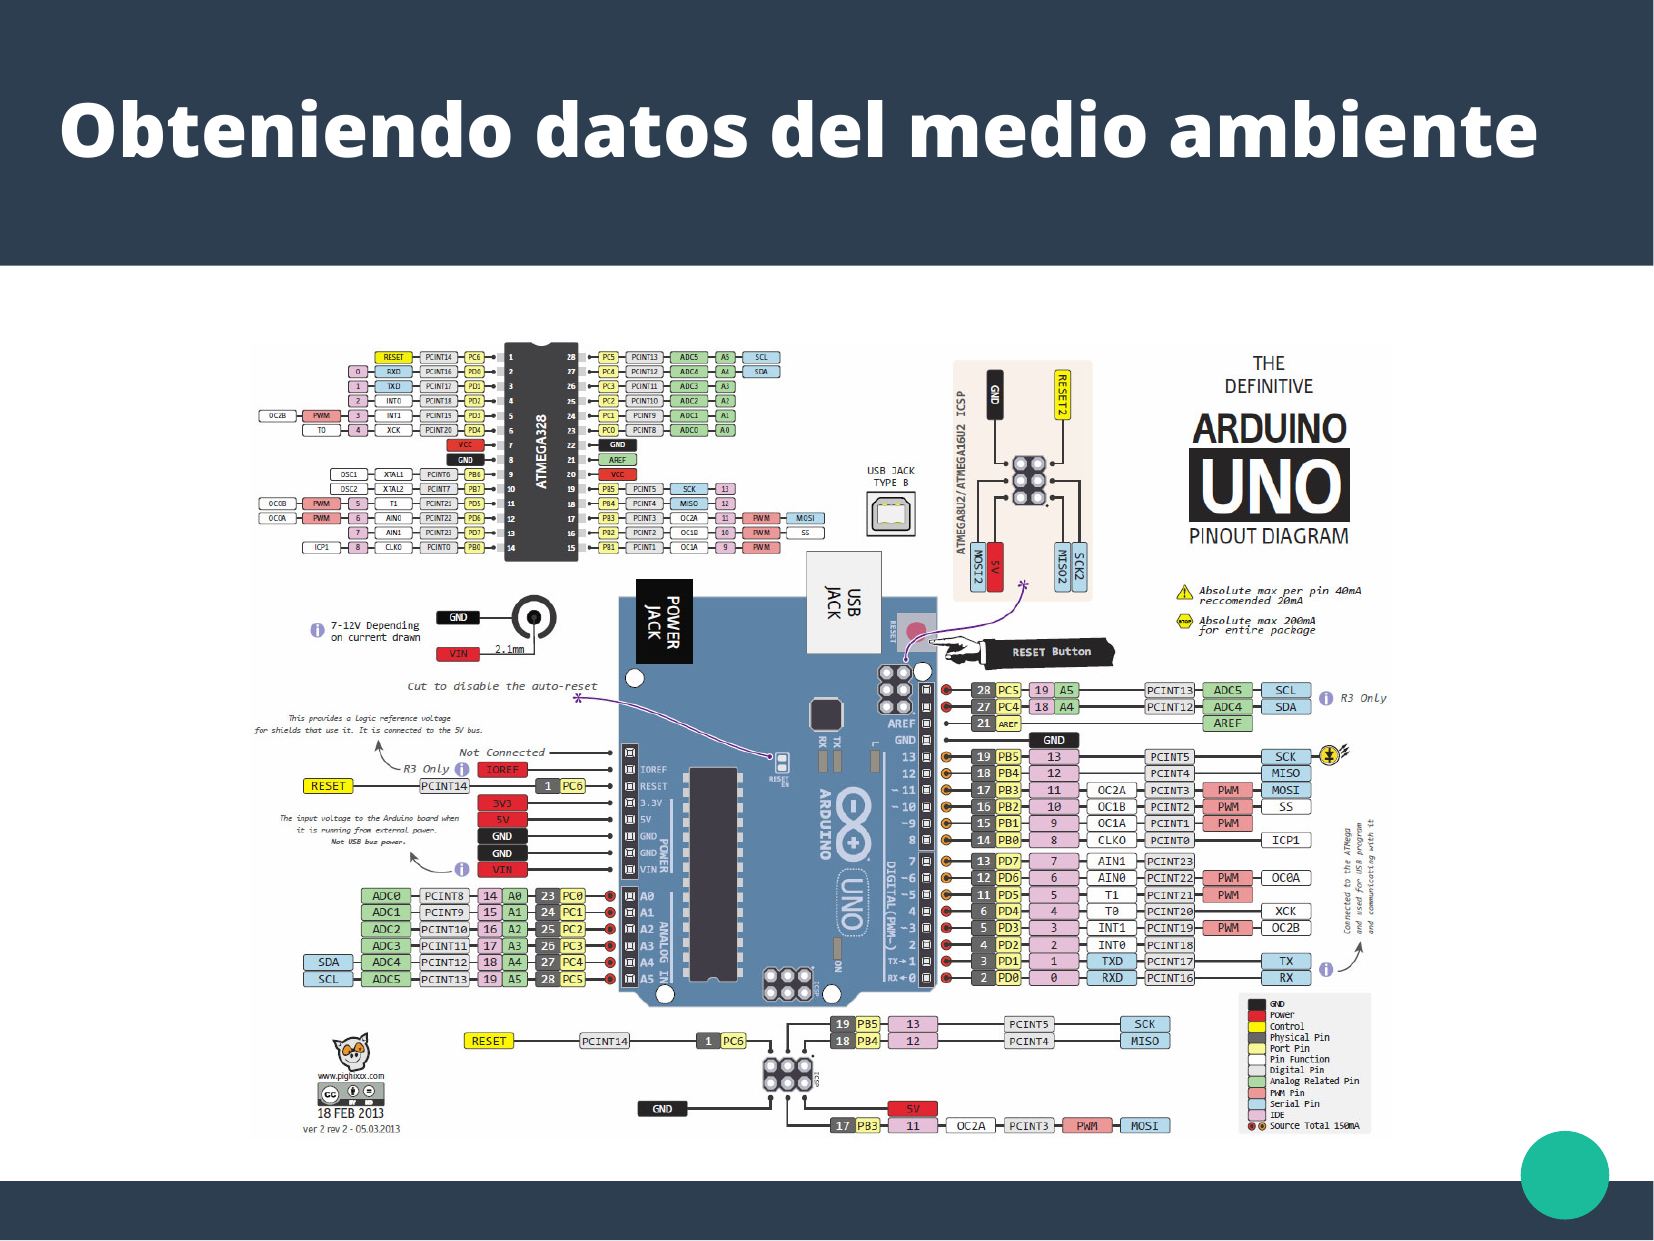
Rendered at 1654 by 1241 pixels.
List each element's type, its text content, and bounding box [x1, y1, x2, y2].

title Obteniendo datos del medio ambiente [59, 40, 1595, 216]
picture [242, 324, 1411, 1152]
